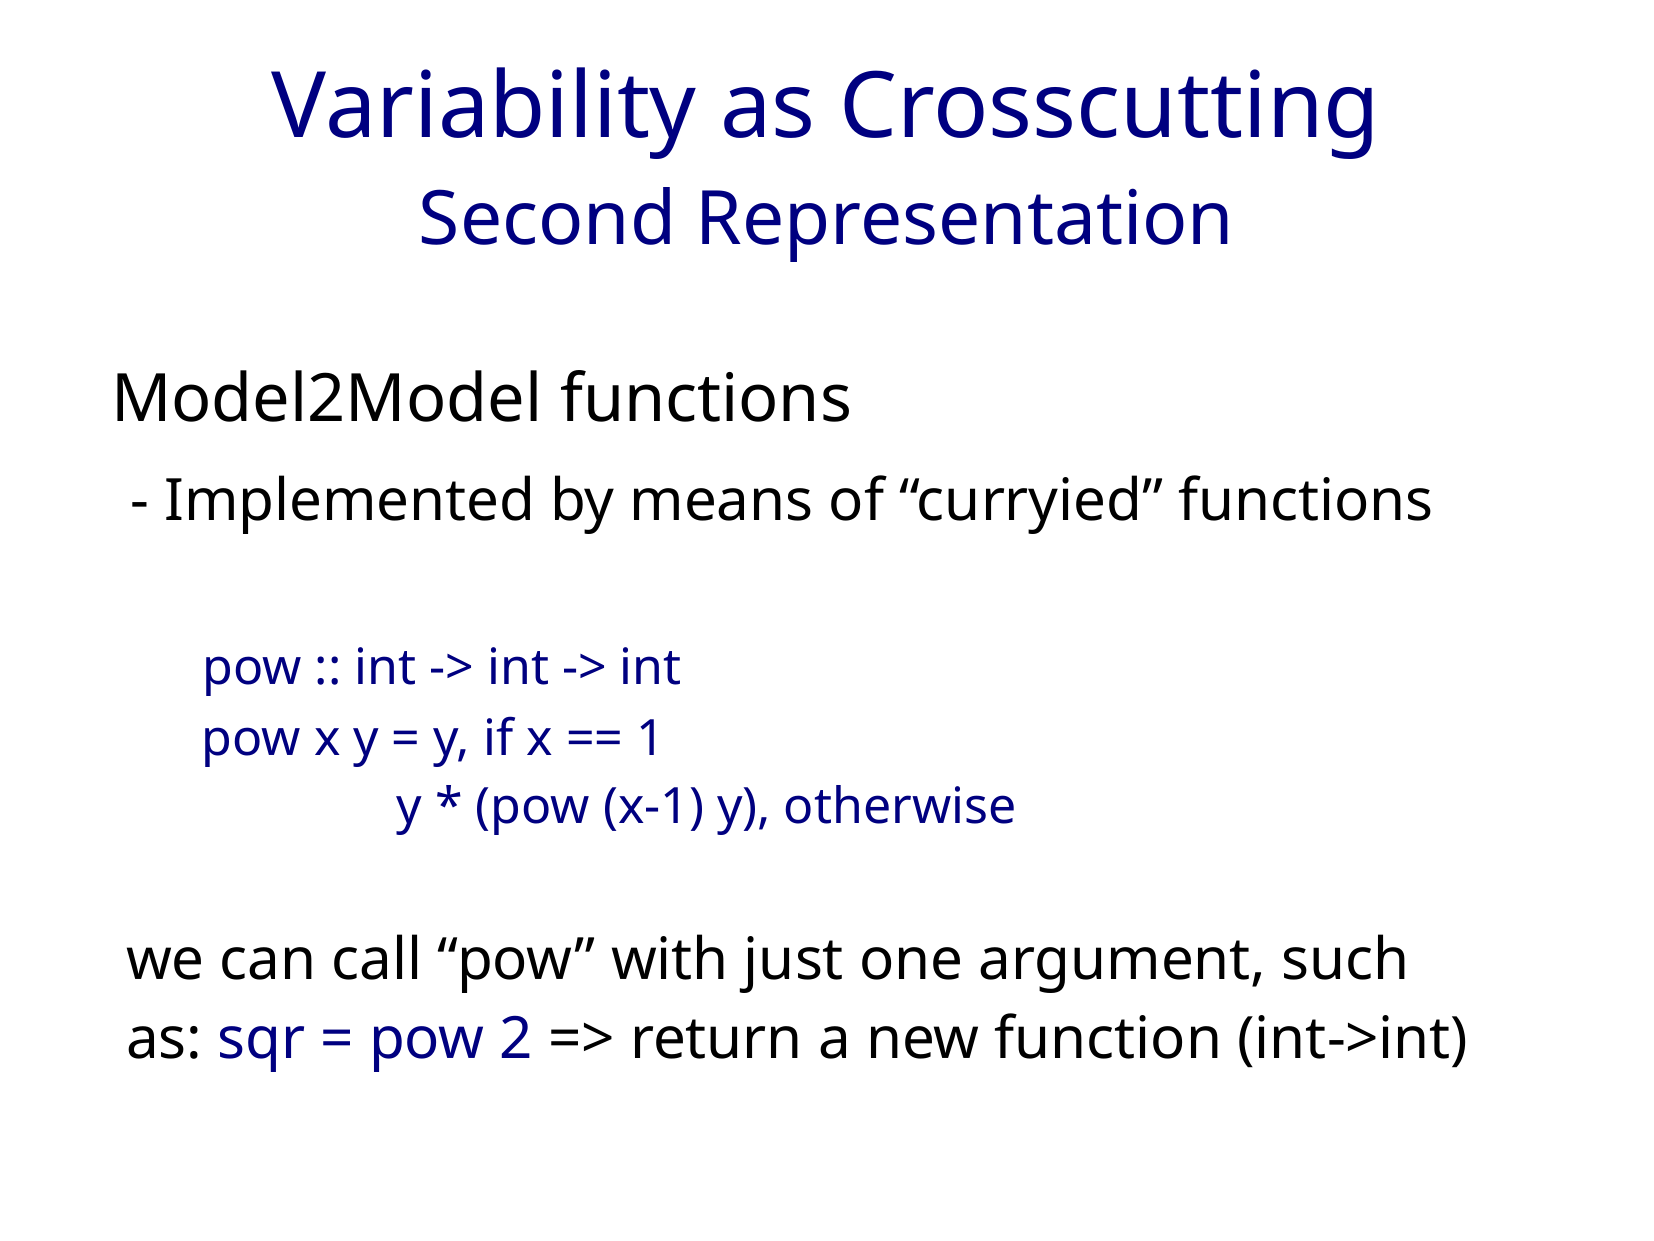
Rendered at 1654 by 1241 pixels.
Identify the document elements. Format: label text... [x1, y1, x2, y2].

text_box Model2Model functions - Implemented by means of “curryied” functions pow :: int -> int -> int pow x y = y, if x == 1 y * (pow (x-1) y), otherwise we can call “pow” with just one argument, such as: sqr = pow 2 => return a new function (int->int) [96, 342, 1554, 1184]
title Variability as Crosscutting Second Representation [82, 36, 1571, 270]
